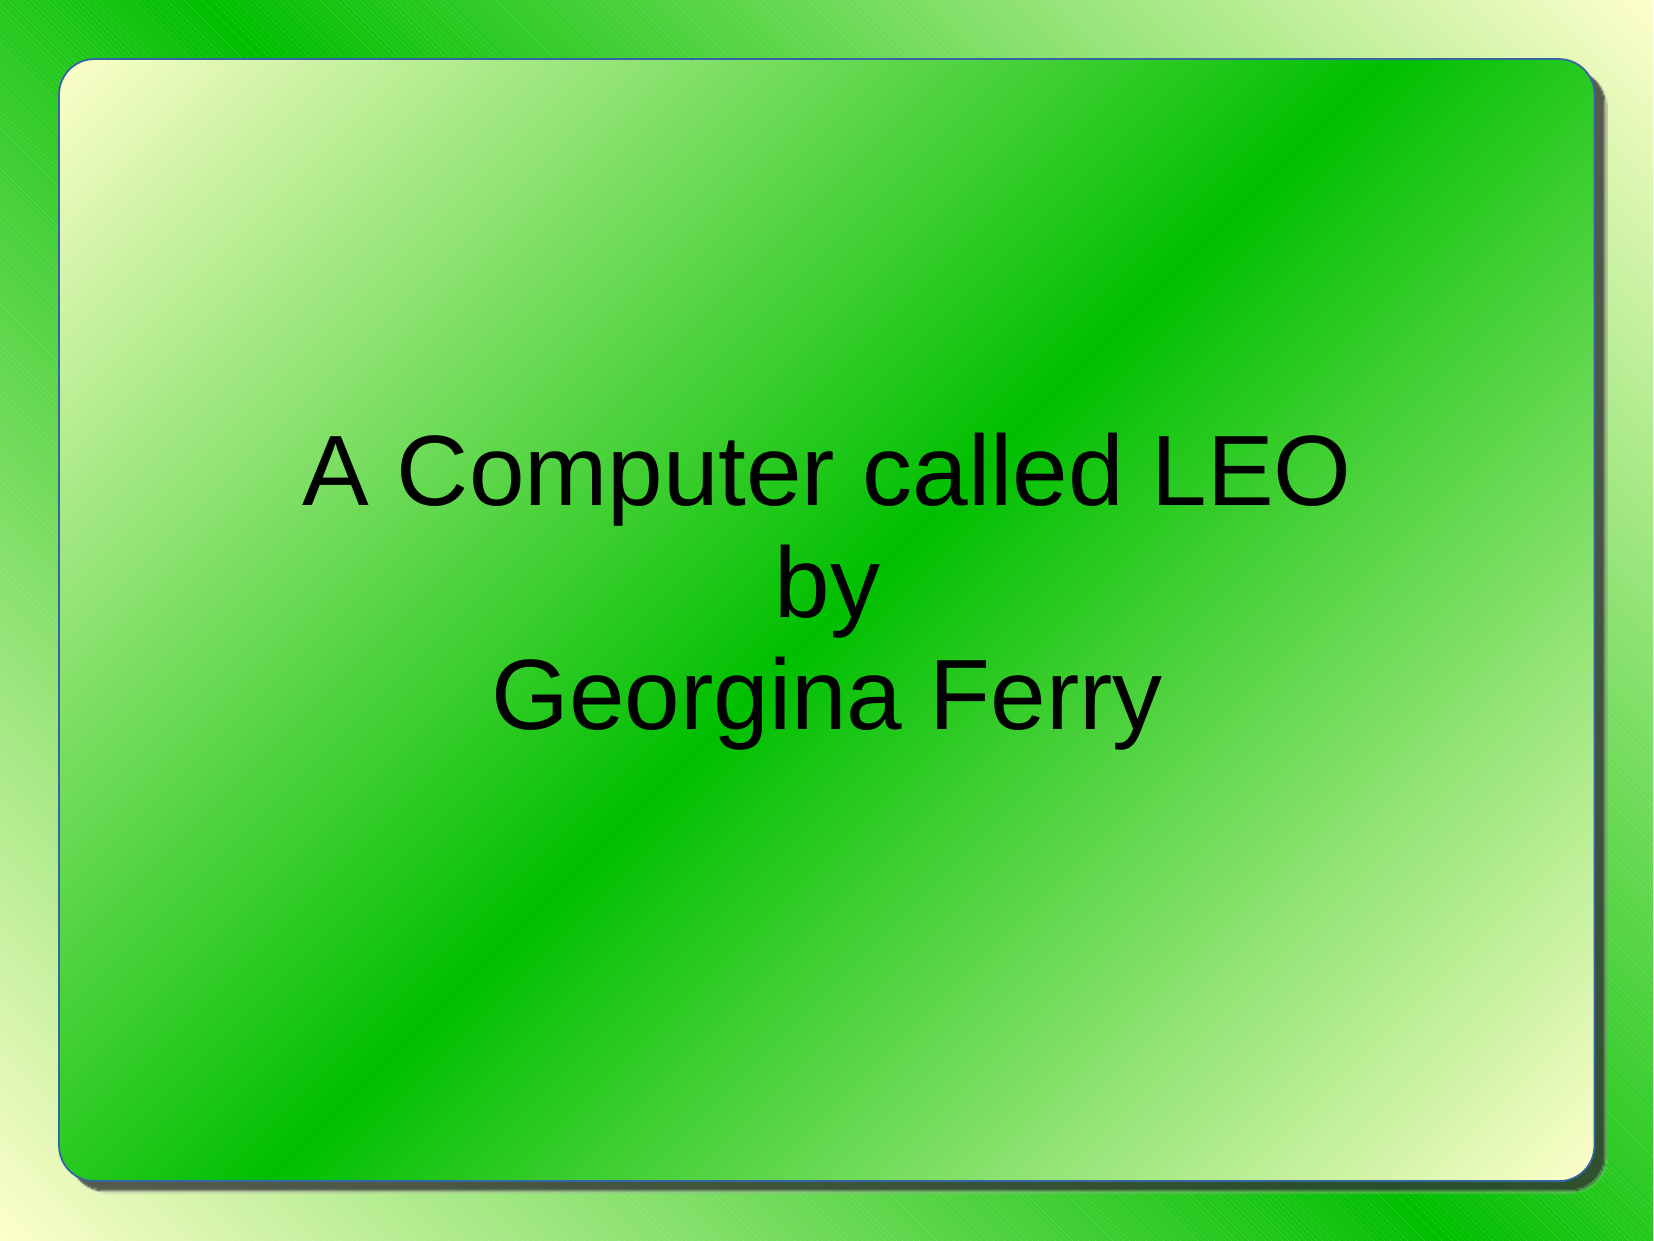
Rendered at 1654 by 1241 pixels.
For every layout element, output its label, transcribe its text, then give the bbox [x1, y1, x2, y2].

subtitle A Computer called LEO by Georgina Ferry [121, 102, 1534, 1126]
